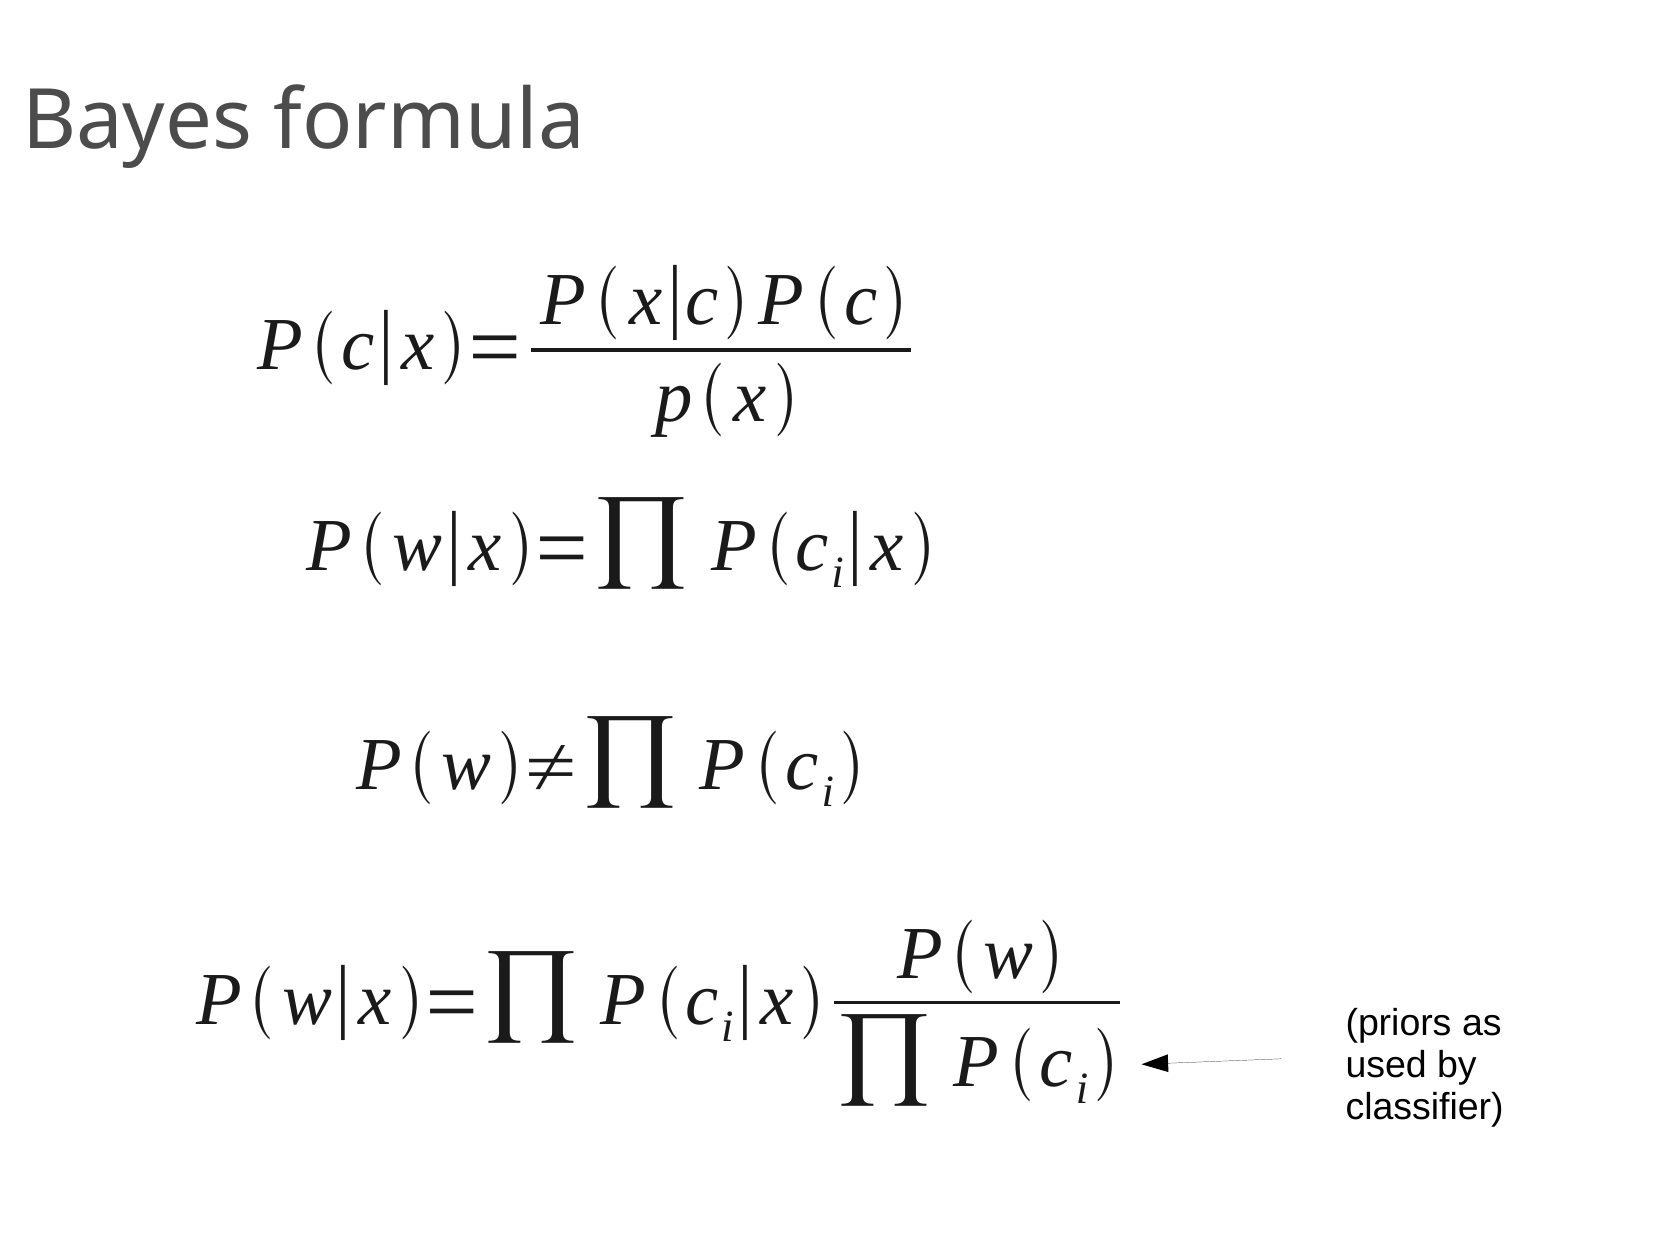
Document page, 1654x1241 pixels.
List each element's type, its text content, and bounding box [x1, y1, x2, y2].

chart [343, 711, 870, 817]
chart [244, 257, 920, 441]
chart [293, 492, 940, 598]
text_box (priors as used by classifier) [1330, 994, 1603, 1136]
title Bayes formula [22, 26, 1654, 205]
chart [183, 911, 1130, 1114]
